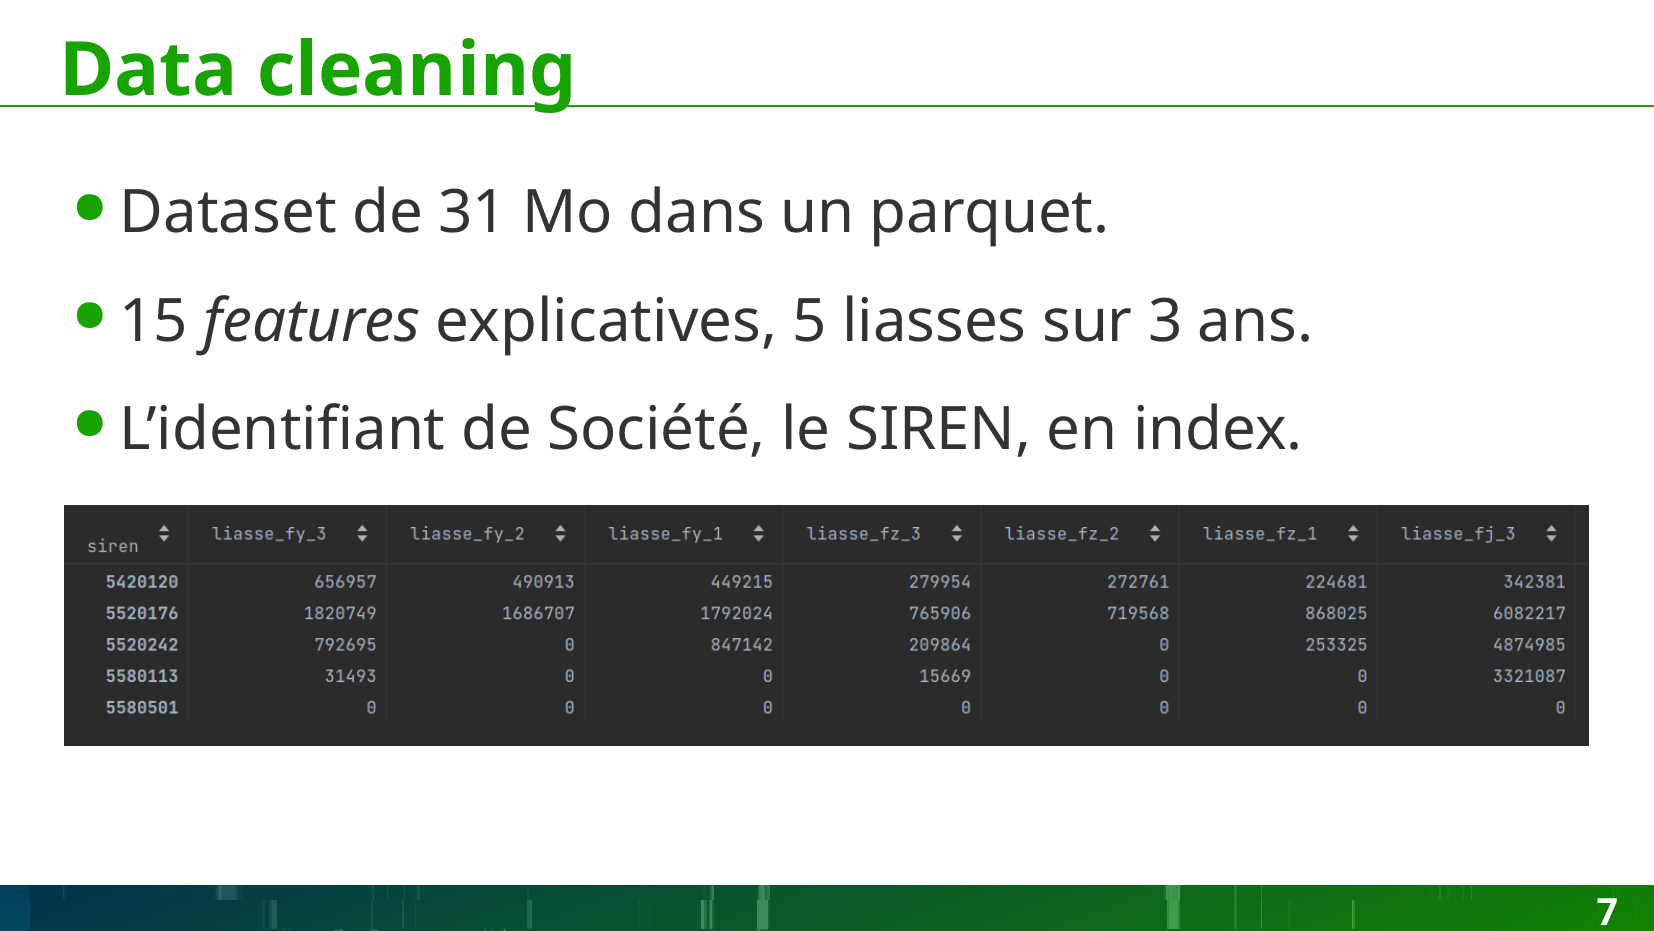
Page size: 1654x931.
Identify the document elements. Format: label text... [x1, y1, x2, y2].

title Data cleaning [59, 107, 1625, 131]
list Dataset de 31 Mo dans un parquet. 15 features explicatives, 5 liasses sur 3 ans. L’identifiant de Société, le SIREN, en index. [56, 168, 1598, 471]
title Data cleaning [59, 2, 1625, 105]
picture [64, 505, 1589, 746]
